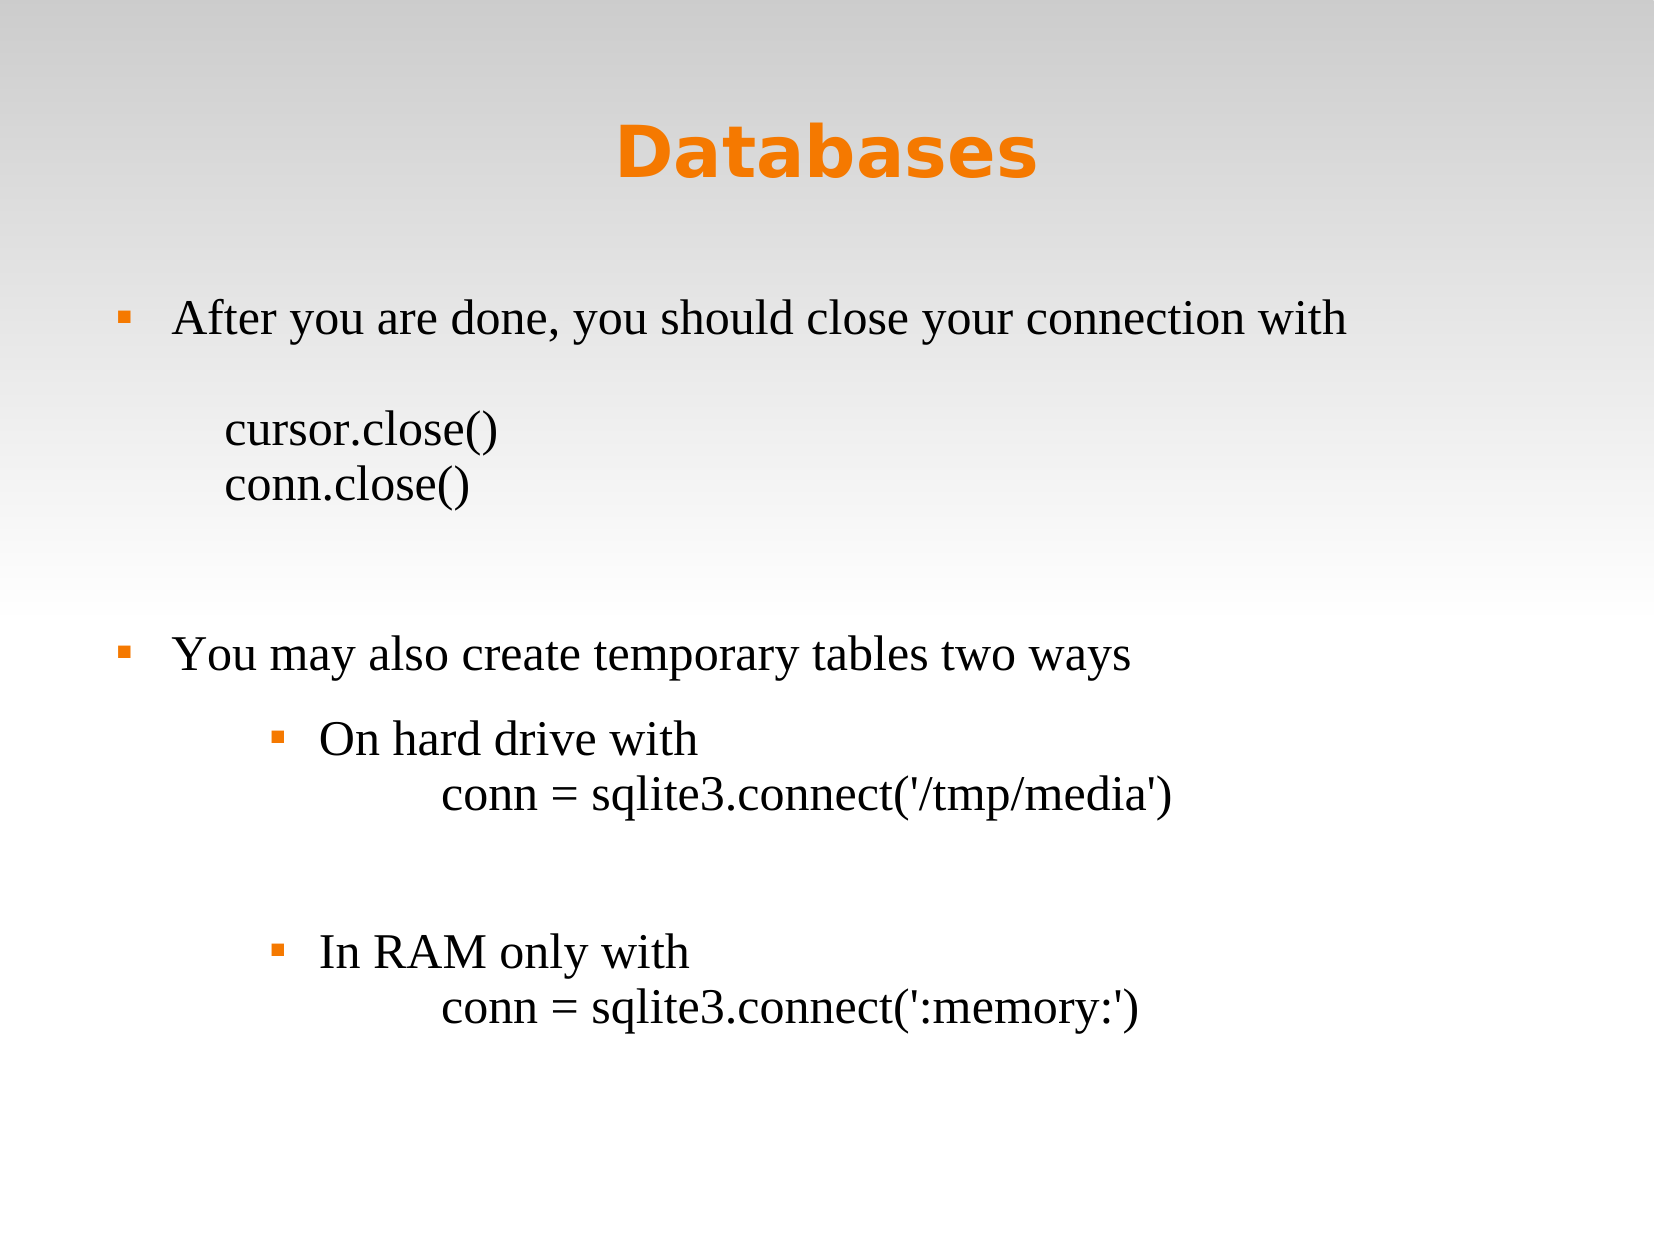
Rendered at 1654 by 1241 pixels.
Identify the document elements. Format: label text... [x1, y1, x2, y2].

title Databases [82, 49, 1571, 257]
list After you are done, you should close your connection with cursor.close() conn.close() You may also create temporary tables two ways On hard drive with conn = sqlite3.connect('/tmp/media') In RAM only with conn = sqlite3.connect(':memory:') [82, 290, 1571, 1109]
